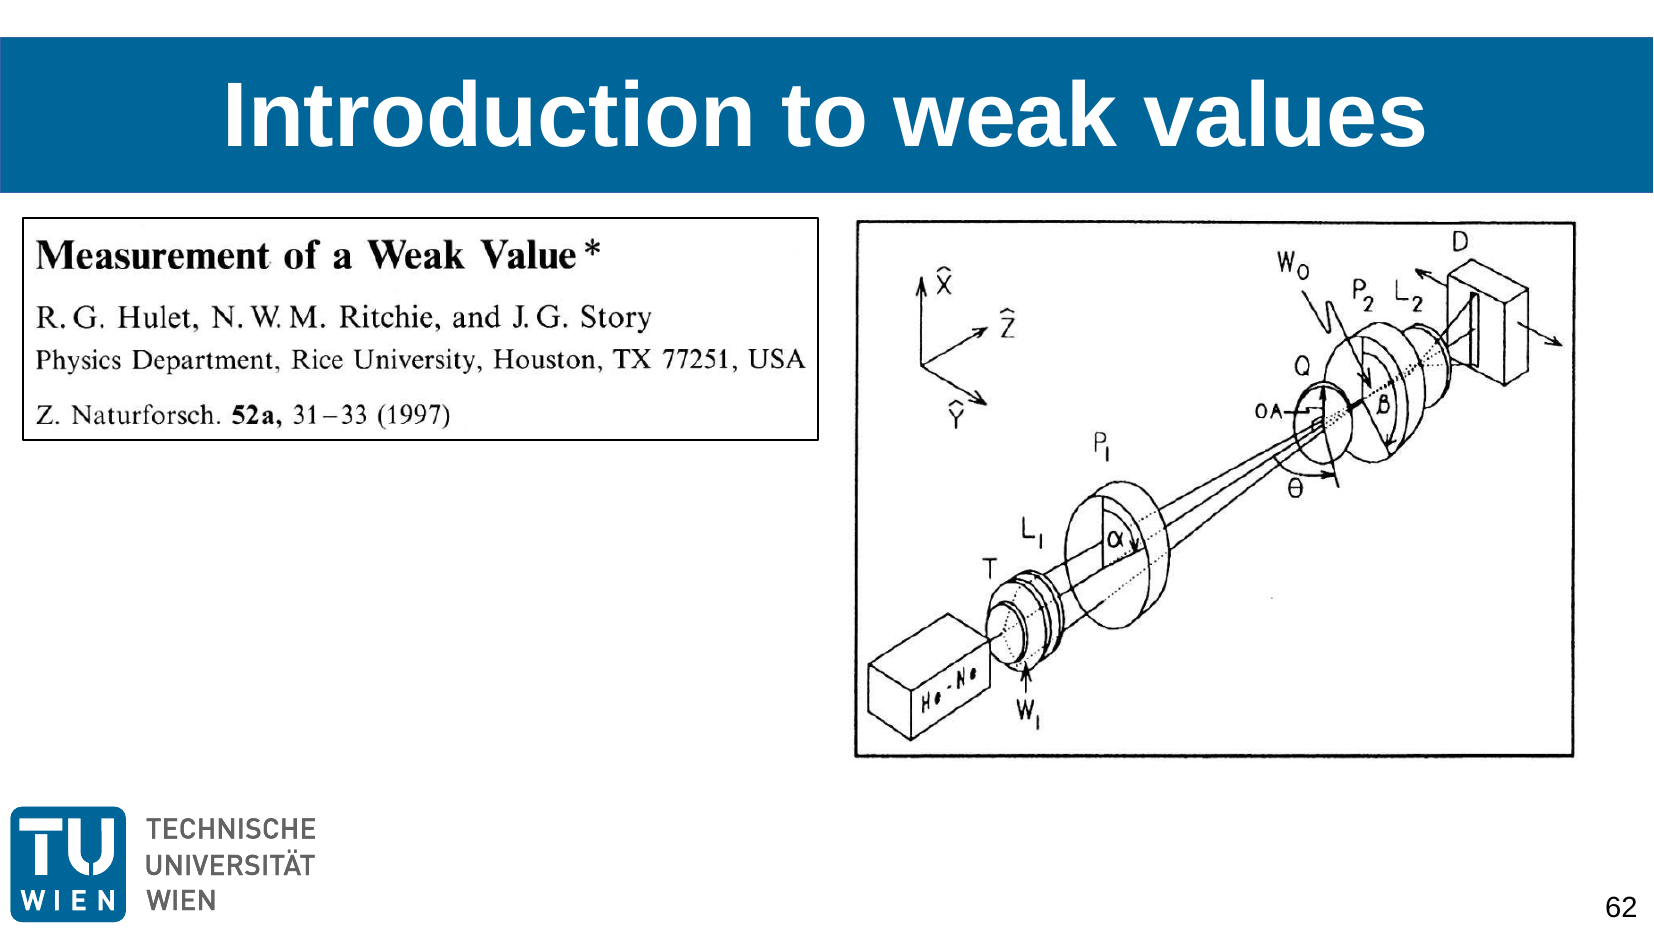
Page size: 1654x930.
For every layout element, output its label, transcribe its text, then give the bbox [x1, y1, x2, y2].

title Introduction to weak values [0, 37, 1653, 193]
picture [840, 205, 1591, 768]
picture [24, 219, 818, 440]
